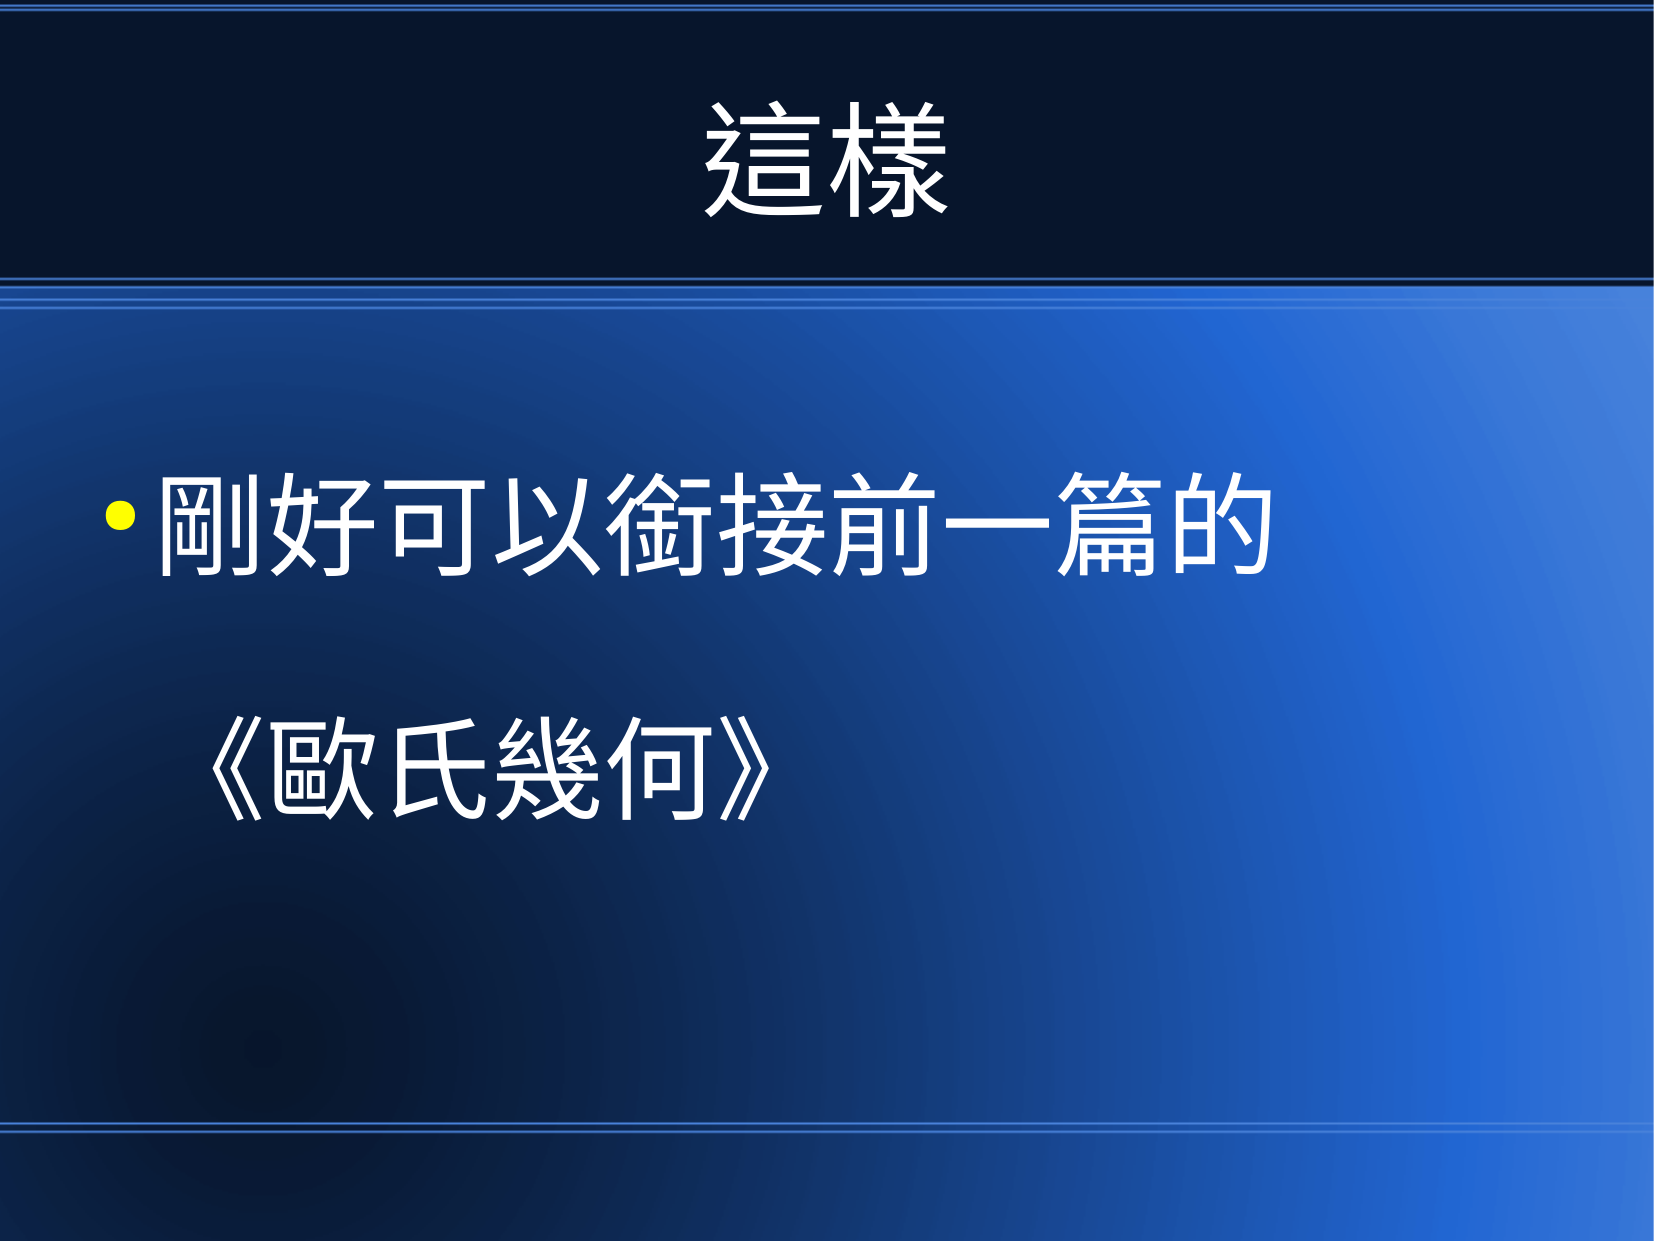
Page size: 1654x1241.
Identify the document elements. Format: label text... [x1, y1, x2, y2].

title 這樣 [82, 49, 1571, 257]
list 剛好可以銜接前一篇的 《歐氏幾何》 [82, 355, 1571, 1241]
picture [0, 0, 1654, 1241]
